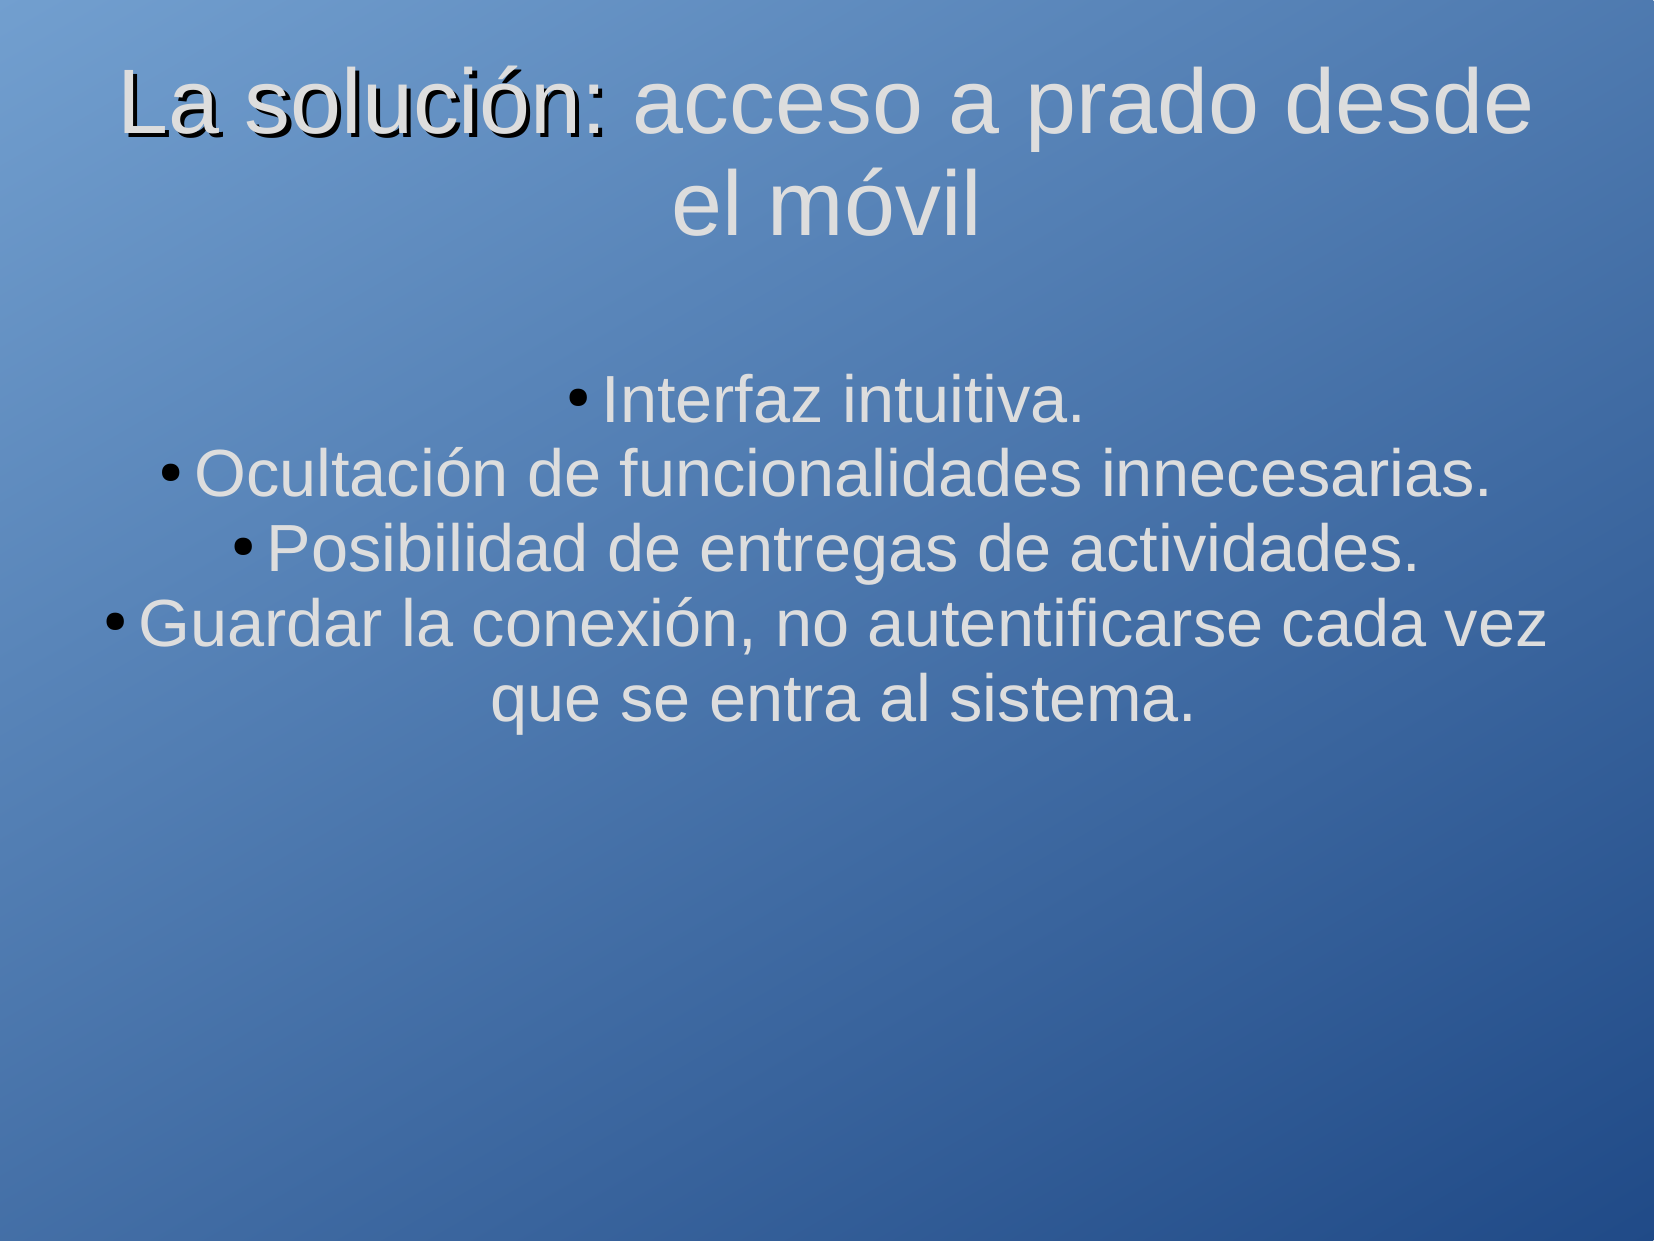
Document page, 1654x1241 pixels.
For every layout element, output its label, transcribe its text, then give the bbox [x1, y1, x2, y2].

title La solución: acceso a prado desde el móvil [82, 49, 1571, 257]
subtitle Interfaz intuitiva. Ocultación de funcionalidades innecesarias. Posibilidad de entregas de actividades. Guardar la conexión, no autentificarse cada vez que se entra al sistema. [82, 361, 1571, 811]
